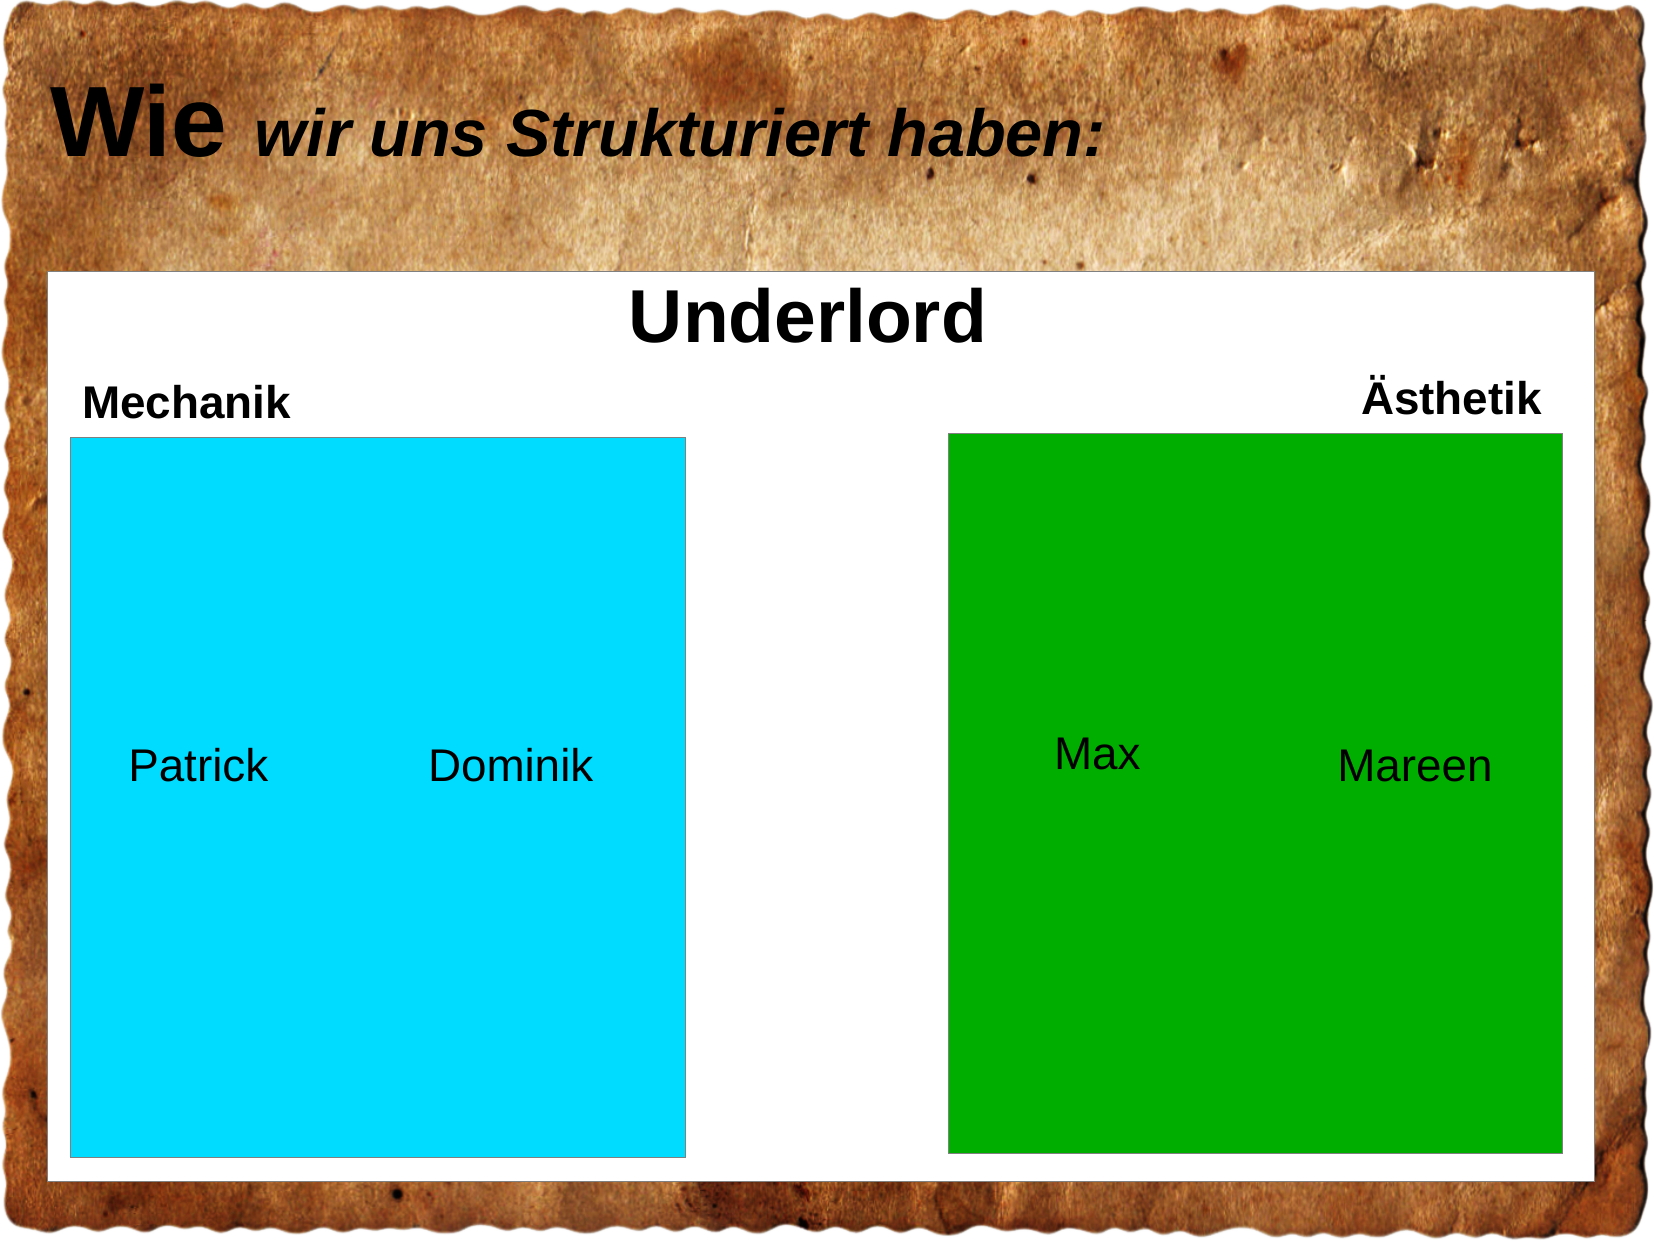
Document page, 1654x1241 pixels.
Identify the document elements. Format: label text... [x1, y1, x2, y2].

text_box Wie wir uns Strukturiert haben: [35, 58, 1141, 201]
text_box [47, 271, 1595, 1182]
text_box Ästhetik [1346, 366, 1557, 433]
text_box Dominik [413, 732, 609, 799]
text_box Patrick [113, 732, 284, 799]
text_box Mareen [1322, 732, 1508, 799]
text_box Underlord [614, 267, 1035, 367]
picture [0, 0, 1654, 1241]
text_box Mechanik [67, 369, 319, 438]
text_box Max [1039, 720, 1156, 787]
